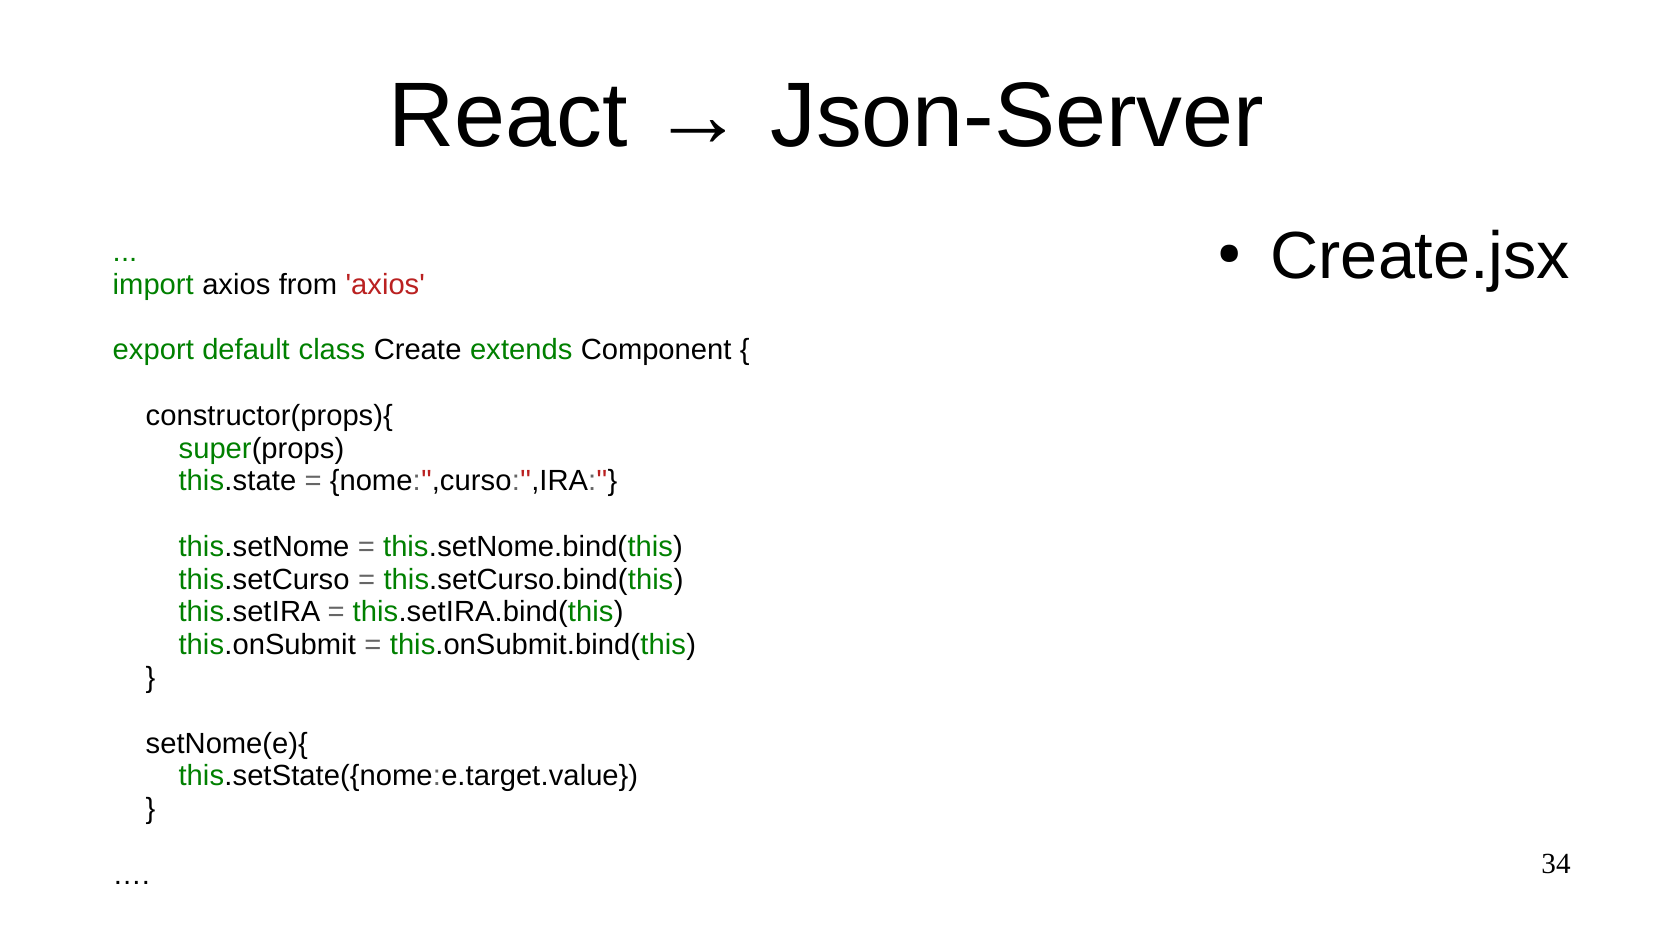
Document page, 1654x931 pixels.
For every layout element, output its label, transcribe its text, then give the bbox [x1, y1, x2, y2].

list Create.jsx [82, 217, 1571, 758]
title React → Json-Server [82, 37, 1571, 193]
text_box ... import axios from 'axios' export default class Create extends Component { constructor(props){ super(props) this.state = {nome:'',curso:'',IRA:''} this.setNome = this.setNome.bind(this) this.setCurso = this.setCurso.bind(this) this.setIRA = this.setIRA.bind(this) this.onSubmit = this.onSubmit.bind(this) } setNome(e){ this.setState({nome:e.target.value}) } …. [97, 227, 1126, 898]
